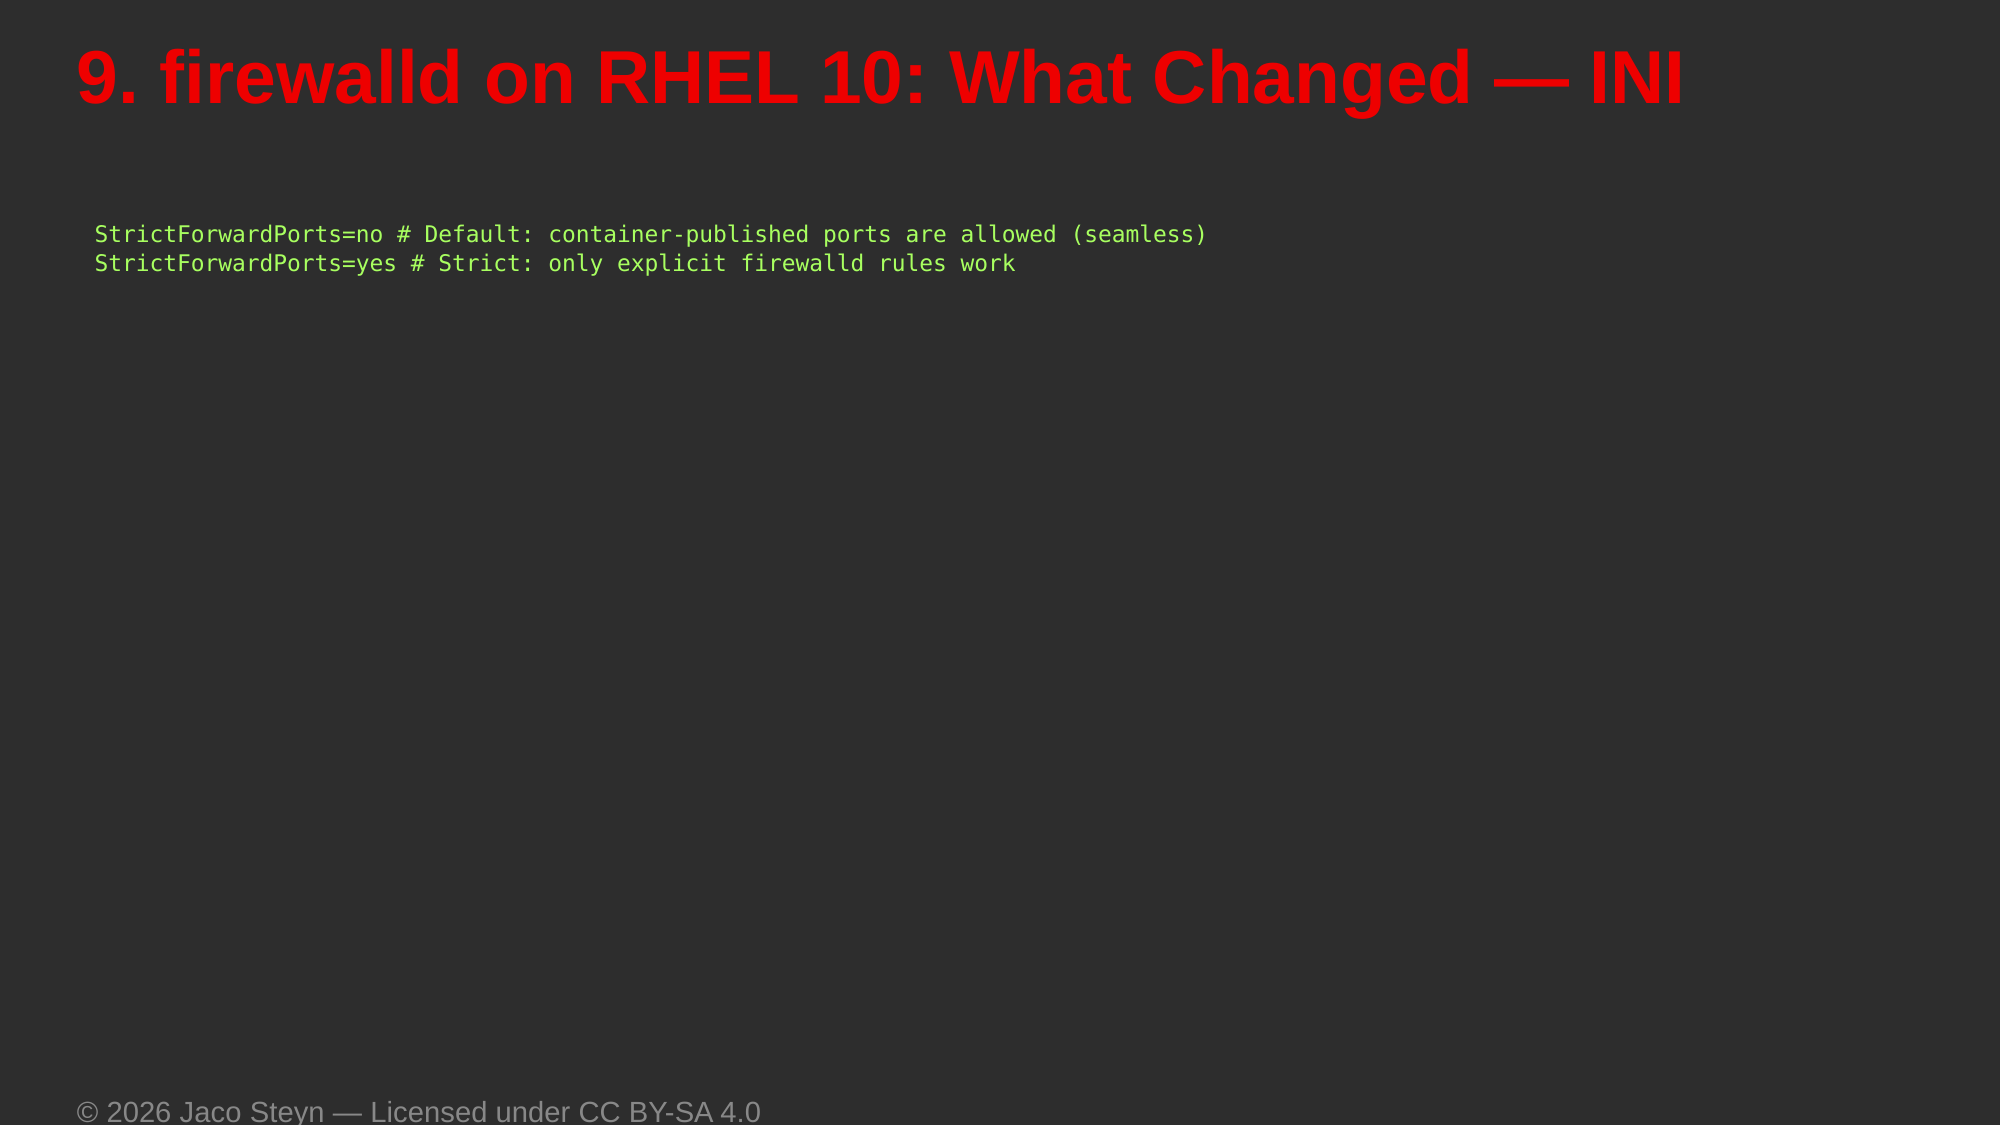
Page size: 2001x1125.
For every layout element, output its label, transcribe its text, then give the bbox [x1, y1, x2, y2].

text_box StrictForwardPorts=no # Default: container-published ports are allowed (seamless) StrictForwardPorts=yes # Strict: only explicit firewalld rules work [59, 194, 1942, 1052]
text_box © 2026 Jaco Steyn — Licensed under CC BY-SA 4.0 [59, 1083, 1942, 1120]
text_box 9. firewalld on RHEL 10: What Changed — INI [59, 23, 1942, 178]
